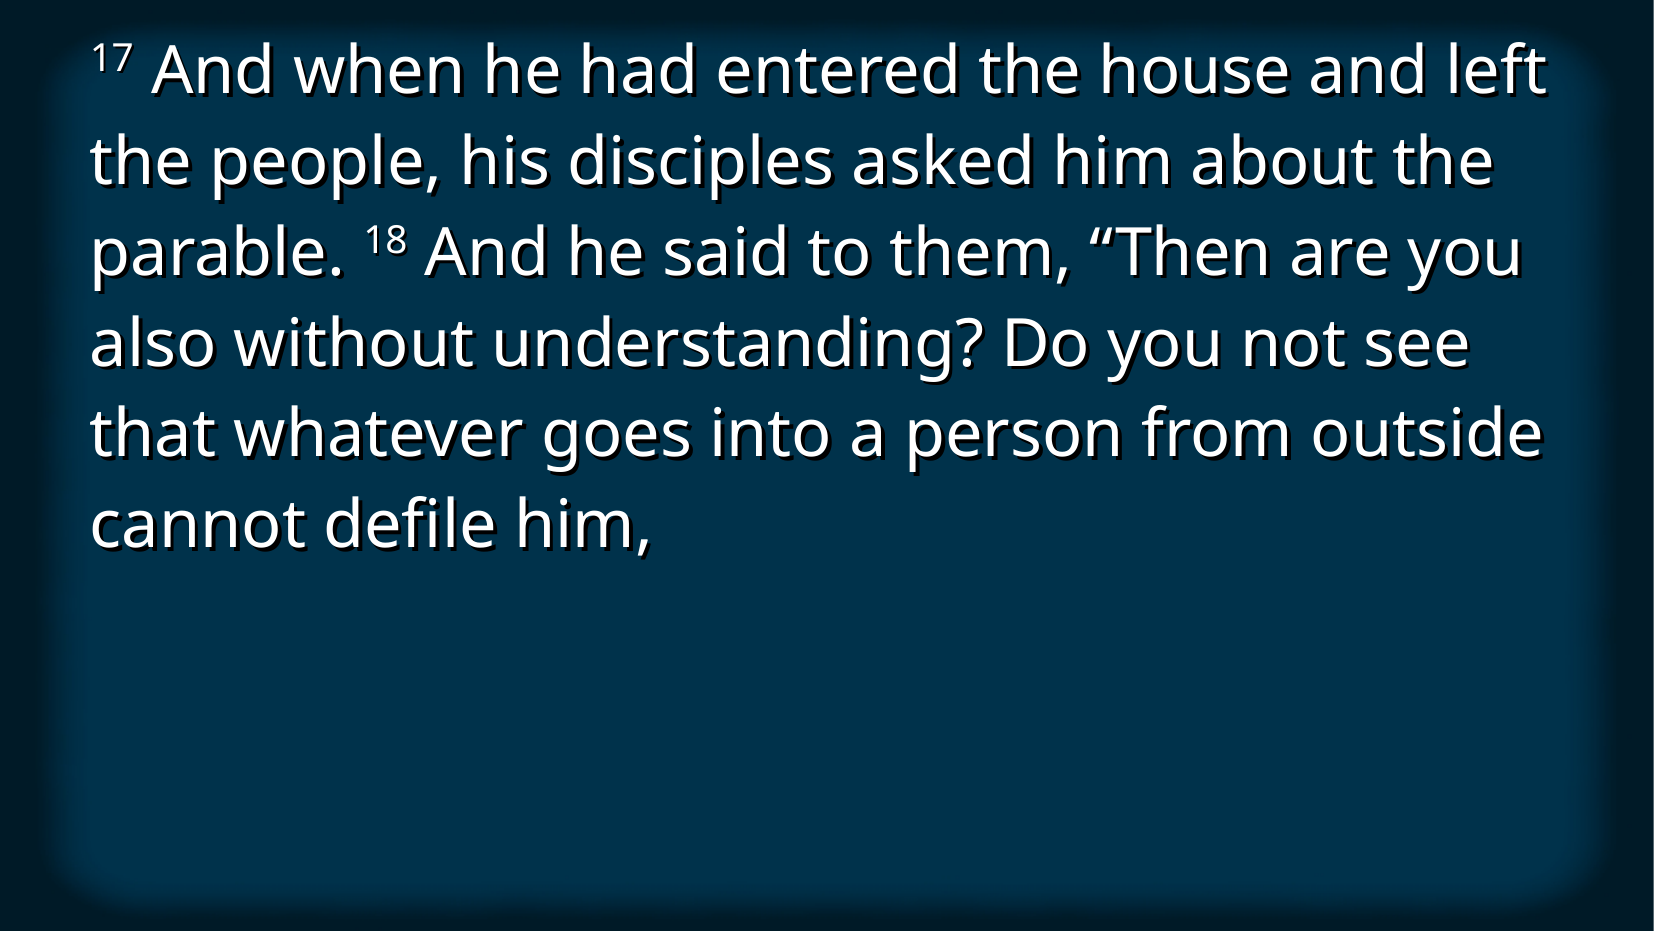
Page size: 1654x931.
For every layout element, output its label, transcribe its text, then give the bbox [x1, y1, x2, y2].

picture [0, 0, 1654, 931]
text_box 17 And when he had entered the house and left the people, his disciples asked him about the parable. 18 And he said to them, “Then are you also without understanding? Do you not see that whatever goes into a person from outside cannot defile him, [75, 15, 1591, 563]
